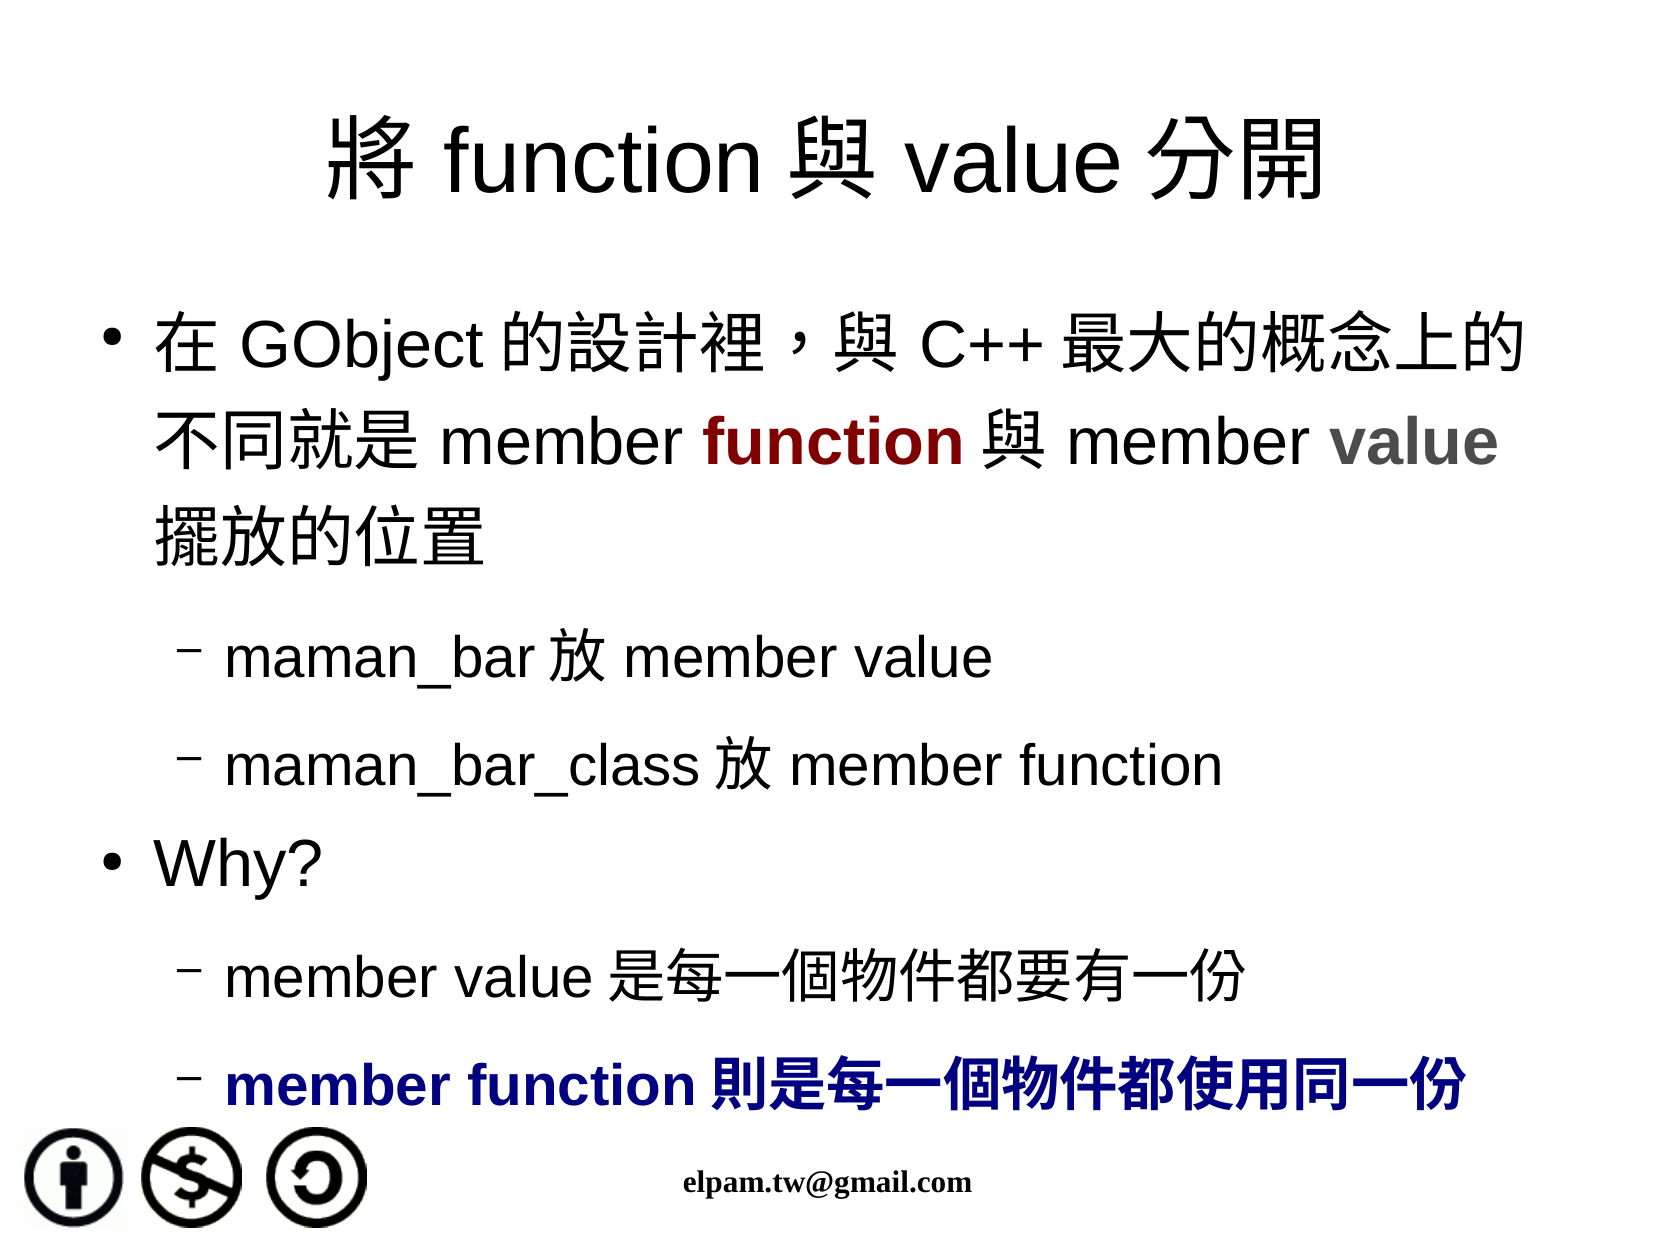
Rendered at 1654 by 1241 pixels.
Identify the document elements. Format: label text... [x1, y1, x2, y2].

picture [266, 1127, 367, 1228]
picture [141, 1127, 242, 1228]
picture [23, 1127, 124, 1228]
list 在GObject的設計裡，與C++最大的概念上的不同就是member function與member value擺放的位置 maman_bar放member value maman_bar_class放member function Why? member value是每一個物件都要有一份 member function則是每一個物件都使用同一份 [82, 290, 1571, 1094]
title 將function與value分開 [82, 56, 1571, 250]
